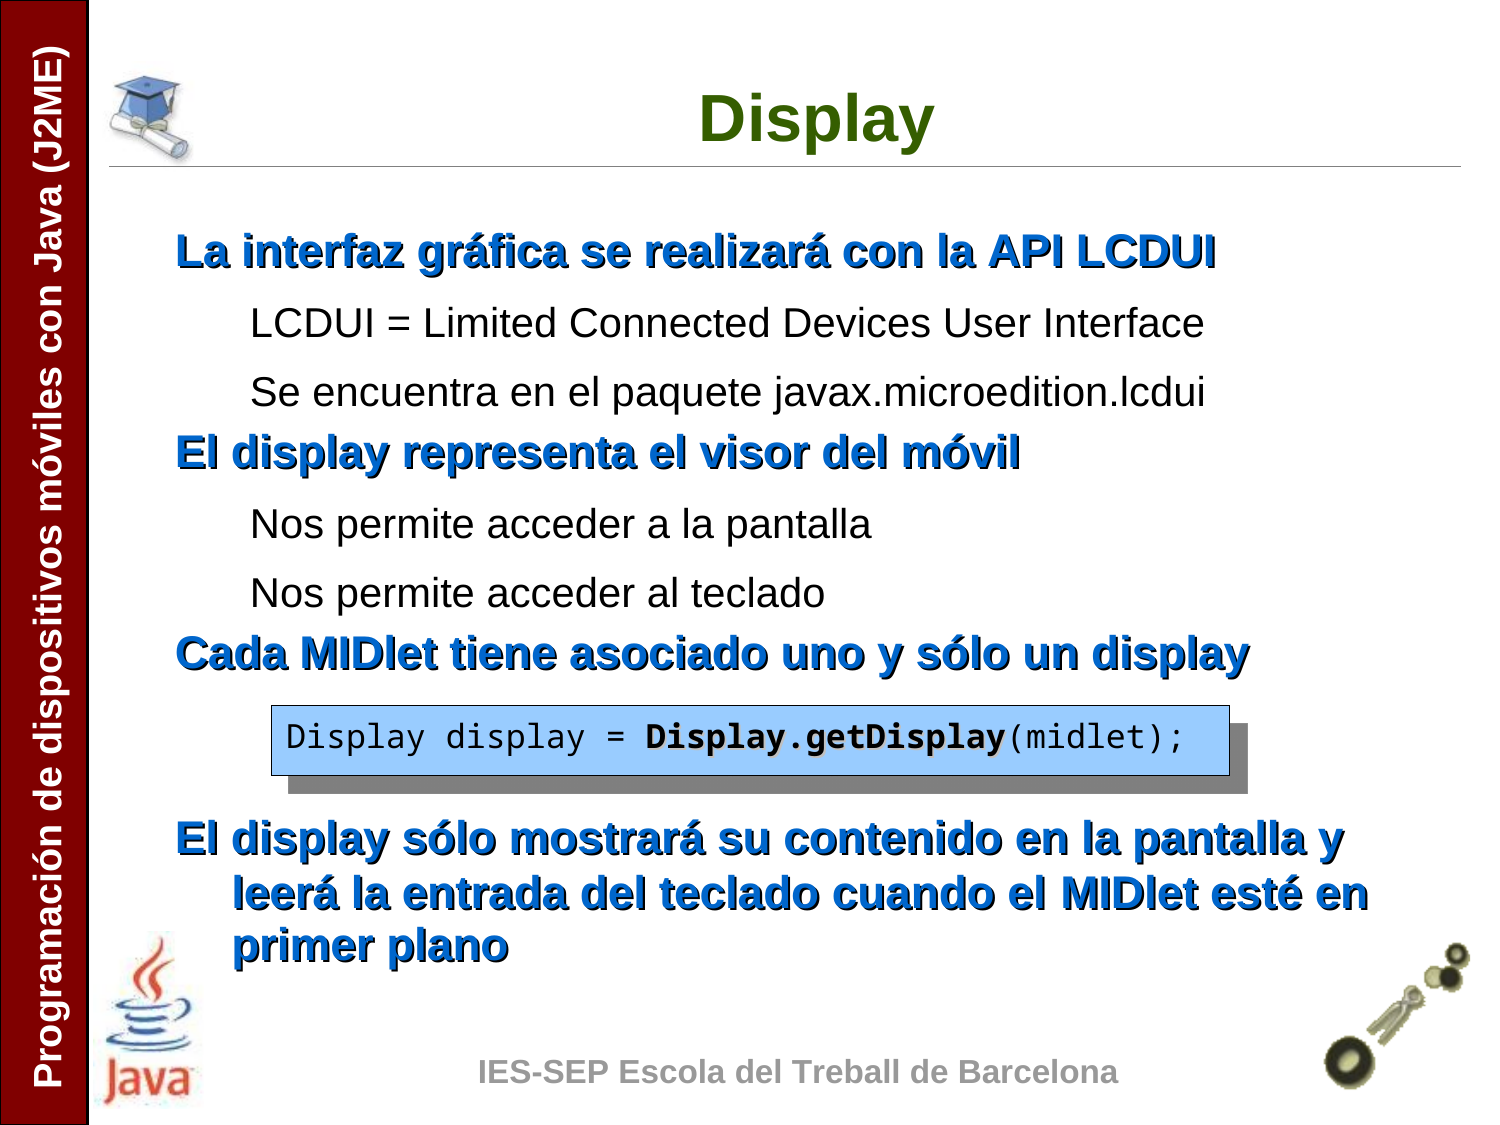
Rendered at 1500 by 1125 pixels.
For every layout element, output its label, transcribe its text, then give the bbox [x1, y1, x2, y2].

title Display [211, 75, 1424, 163]
picture [1322, 939, 1471, 1094]
picture [93, 61, 206, 174]
list La interfaz gráfica se realizará con la API LCDUI LCDUI = Limited Connected Devices User Interface Se encuentra en el paquete javax.microedition.lcdui El display representa el visor del móvil Nos permite acceder a la pantalla Nos permite acceder al teclado Cada MIDlet tiene asociado uno y sólo un display El display sólo mostrará su contenido en la pantalla y leerá la entrada del teclado cuando el MIDlet esté en primer plano [174, 224, 1451, 971]
text_box Display display = Display.getDisplay(midlet); [271, 705, 1230, 776]
picture [93, 931, 204, 1109]
